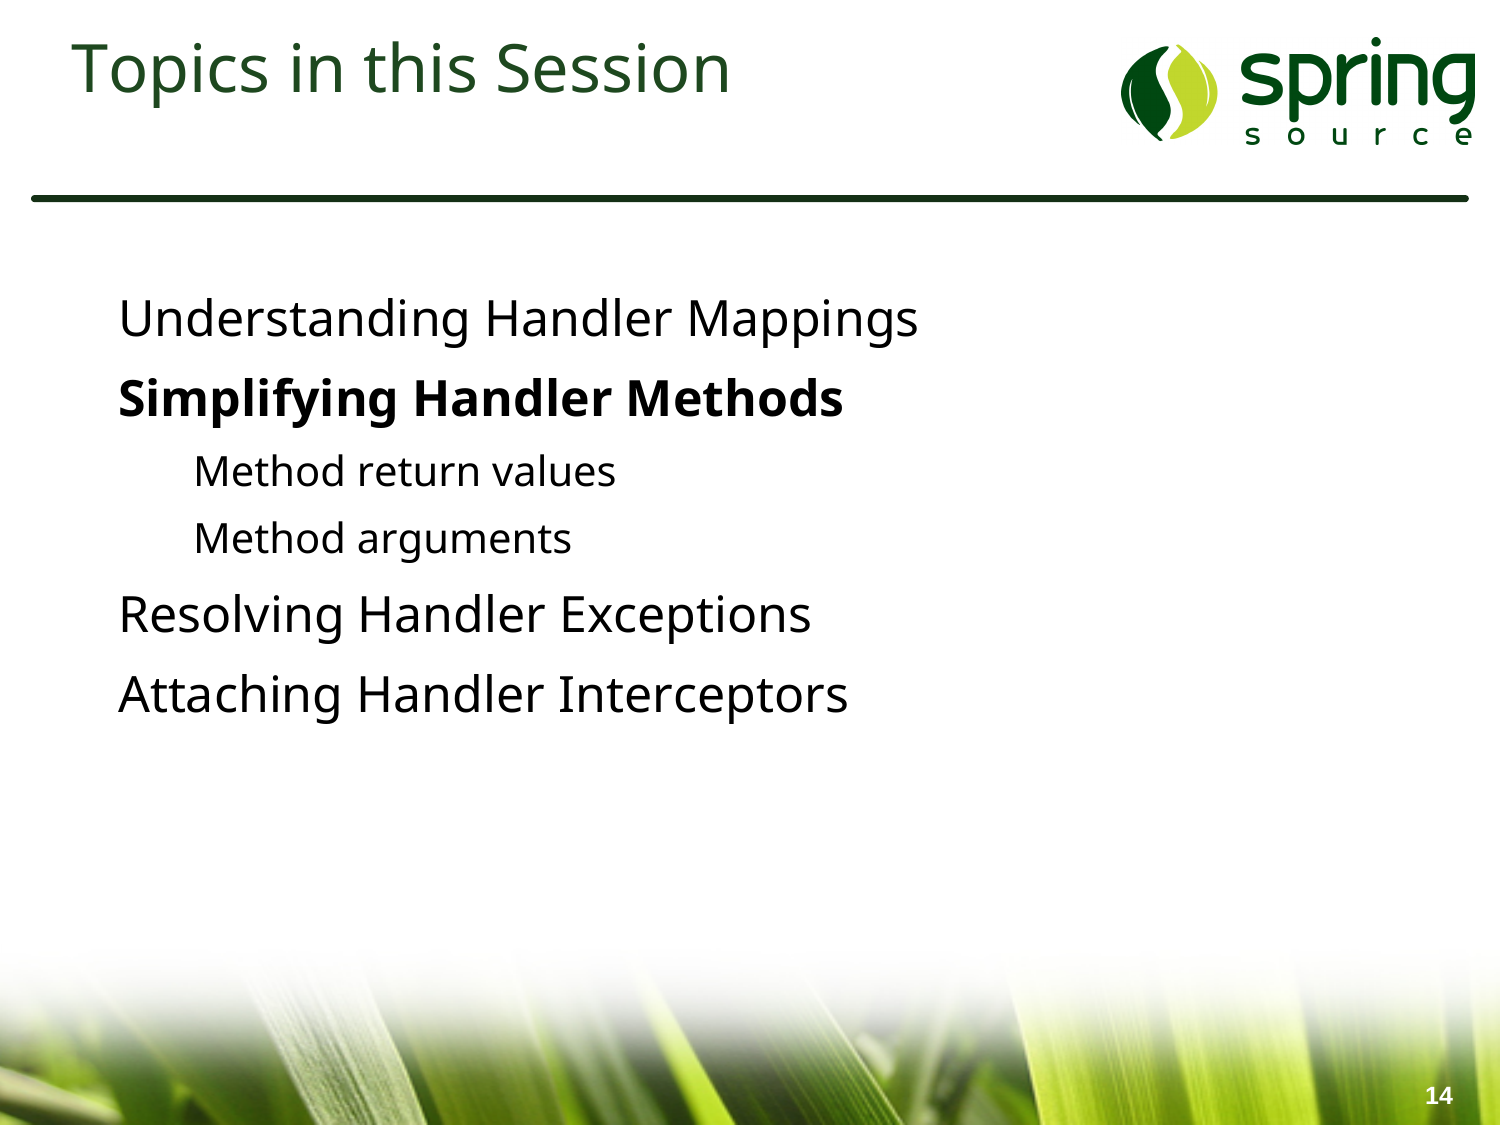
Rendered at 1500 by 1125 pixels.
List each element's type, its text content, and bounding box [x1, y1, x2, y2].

list Understanding Handler Mappings Simplifying Handler Methods Method return values Method arguments Resolving Handler Exceptions Attaching Handler Interceptors [103, 275, 1394, 938]
picture [1121, 37, 1475, 145]
title Topics in this Session [56, 13, 1089, 176]
picture [0, 944, 1500, 1125]
